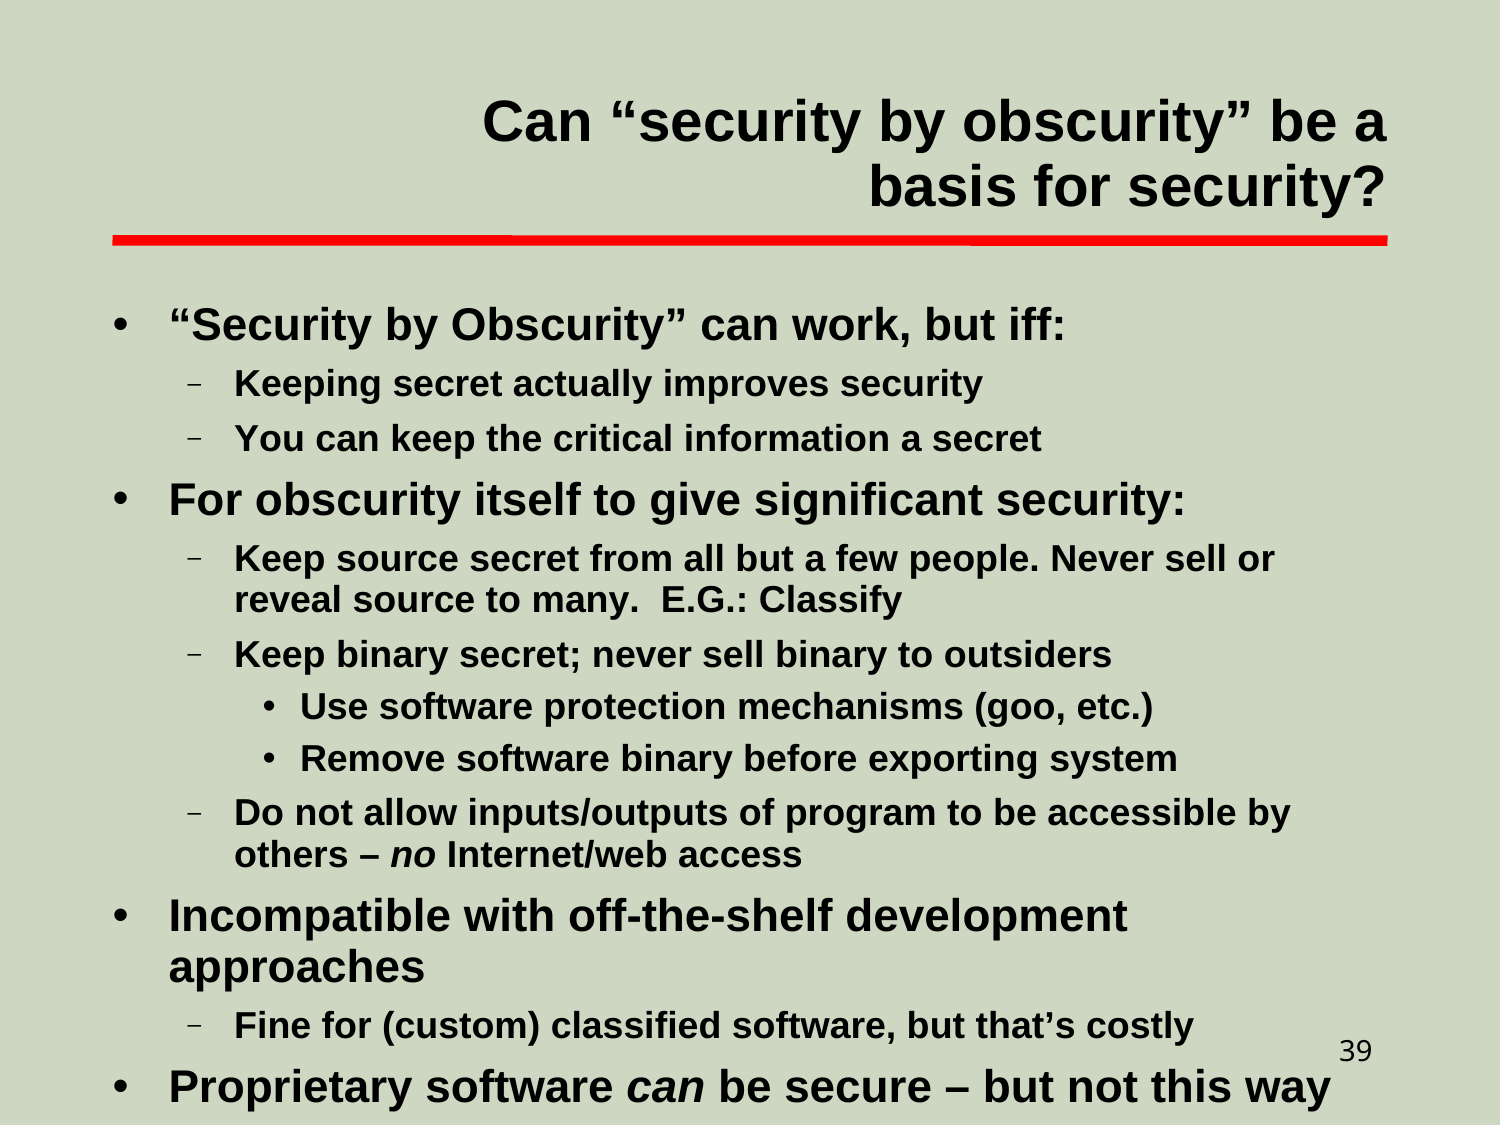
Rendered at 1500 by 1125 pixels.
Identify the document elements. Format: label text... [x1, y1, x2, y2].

list “Security by Obscurity” can work, but iff: Keeping secret actually improves security You can keep the critical information a secret For obscurity itself to give significant security: Keep source secret from all but a few people. Never sell or reveal source to many. E.G.: Classify Keep binary secret; never sell binary to outsiders Use software protection mechanisms (goo, etc.) Remove software binary before exporting system Do not allow inputs/outputs of program to be accessible by others – no Internet/web access Incompatible with off-the-shelf development approaches Fine for (custom) classified software, but that’s costly Proprietary software can be secure – but not this way [112, 299, 1388, 1113]
title Can “security by obscurity” be a basis for security? [337, 85, 1388, 224]
